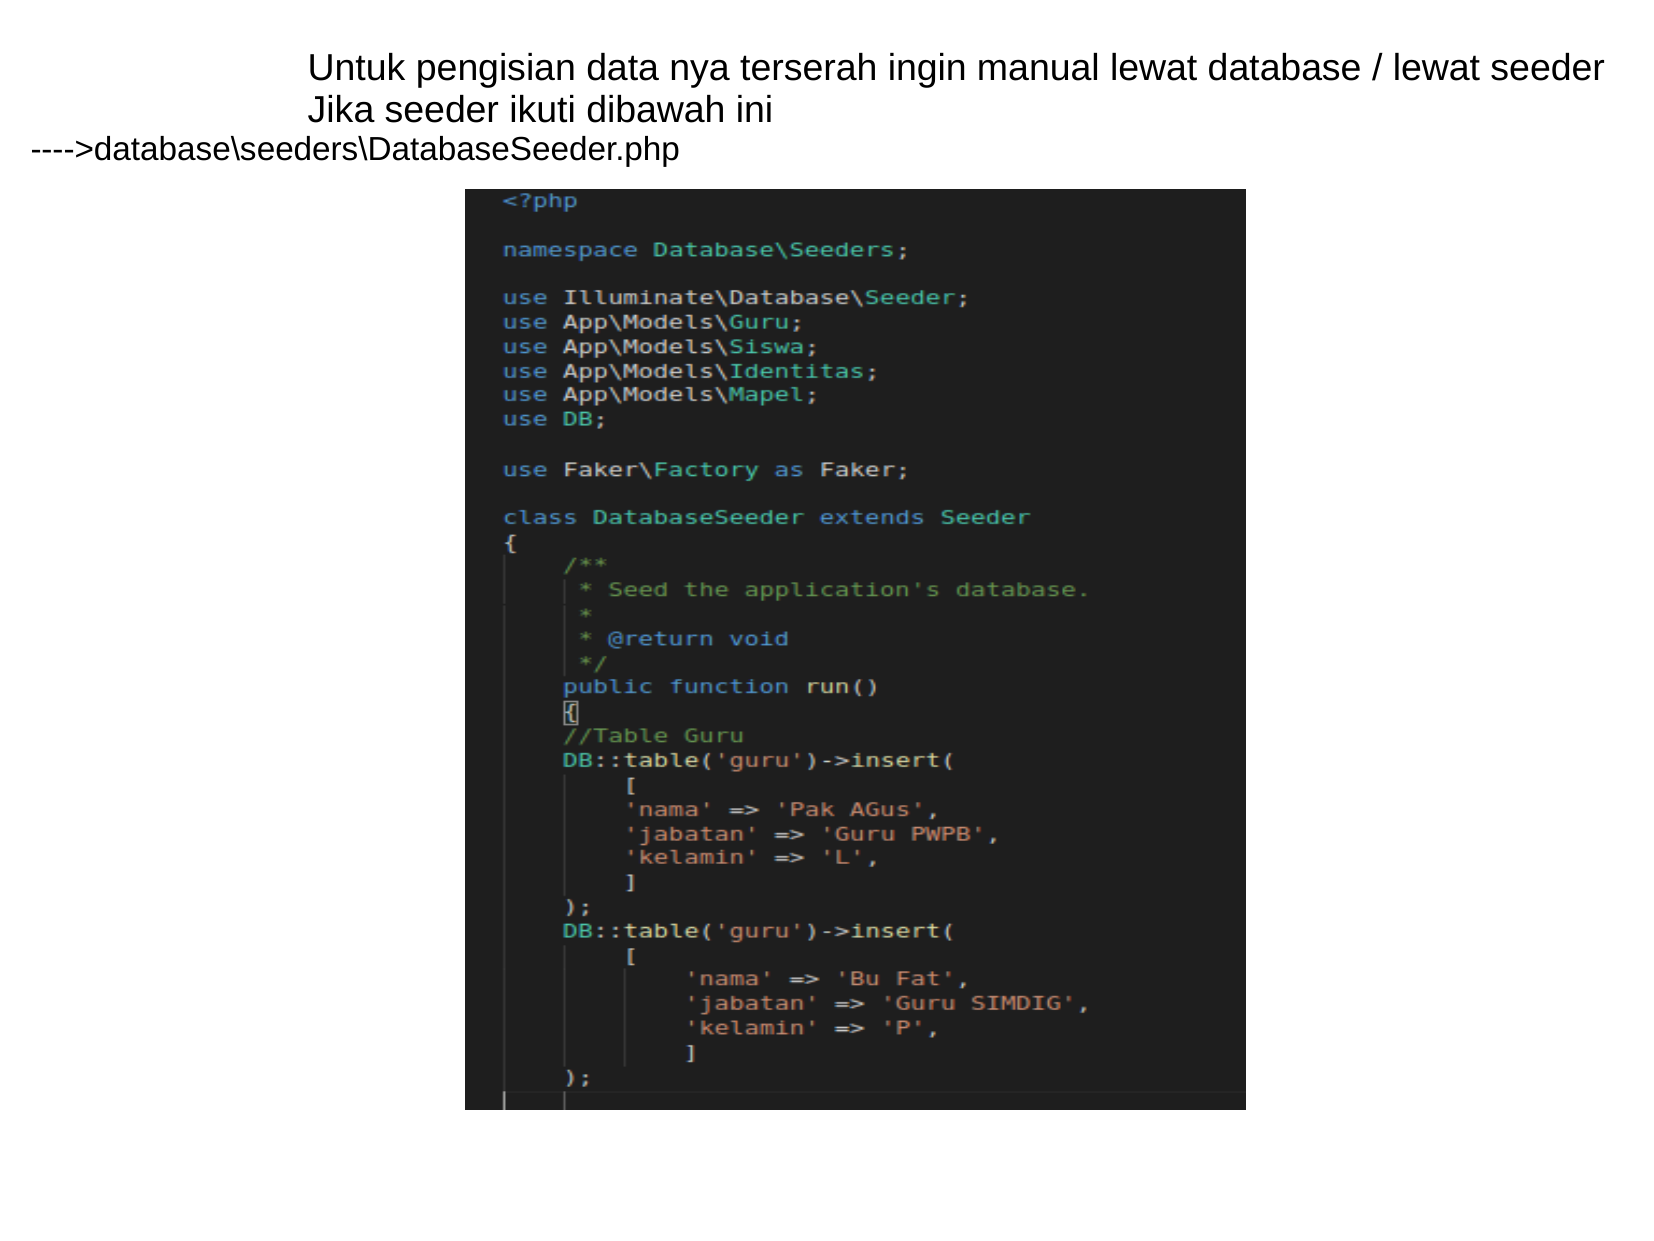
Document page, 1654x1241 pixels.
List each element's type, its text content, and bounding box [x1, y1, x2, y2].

text_box Untuk pengisian data nya terserah ingin manual lewat database / lewat seeder Jika seeder ikuti dibawah ini [292, 39, 1621, 139]
picture [465, 189, 1246, 1111]
text_box ---->database\seeders\DatabaseSeeder.php [15, 123, 696, 176]
